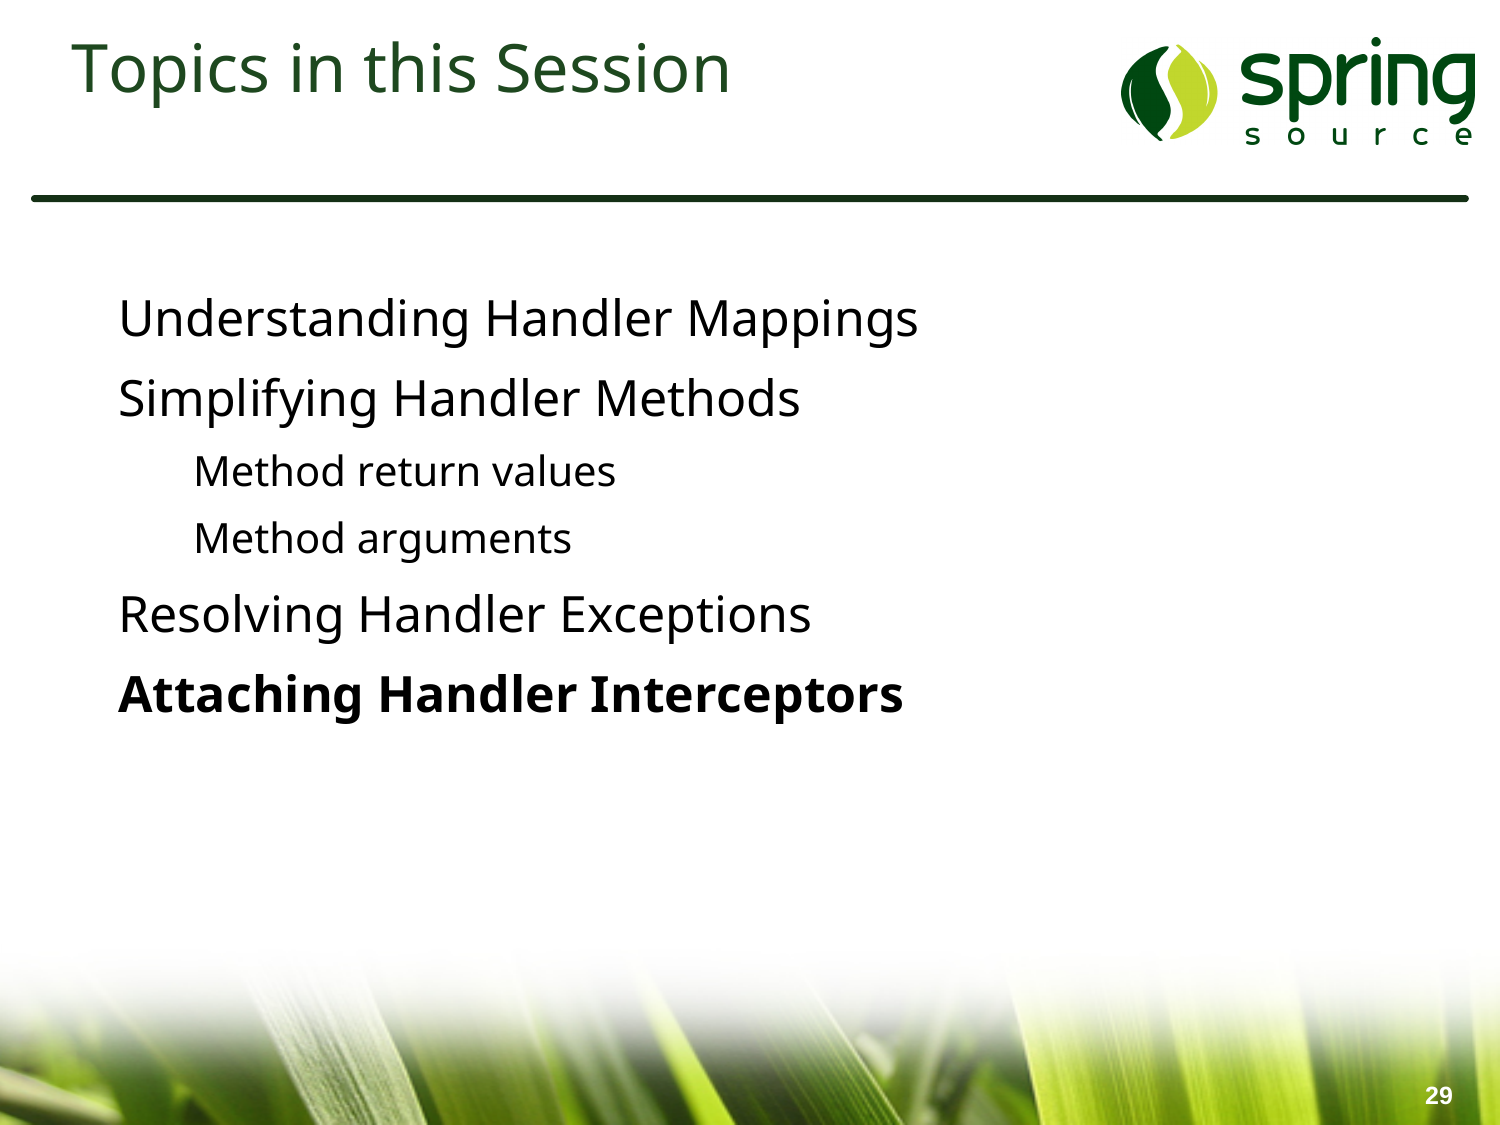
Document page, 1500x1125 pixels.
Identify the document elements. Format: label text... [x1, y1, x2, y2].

picture [0, 944, 1500, 1125]
picture [1121, 37, 1475, 145]
title Topics in this Session [56, 13, 1089, 176]
list Understanding Handler Mappings Simplifying Handler Methods Method return values Method arguments Resolving Handler Exceptions Attaching Handler Interceptors [103, 275, 1394, 938]
